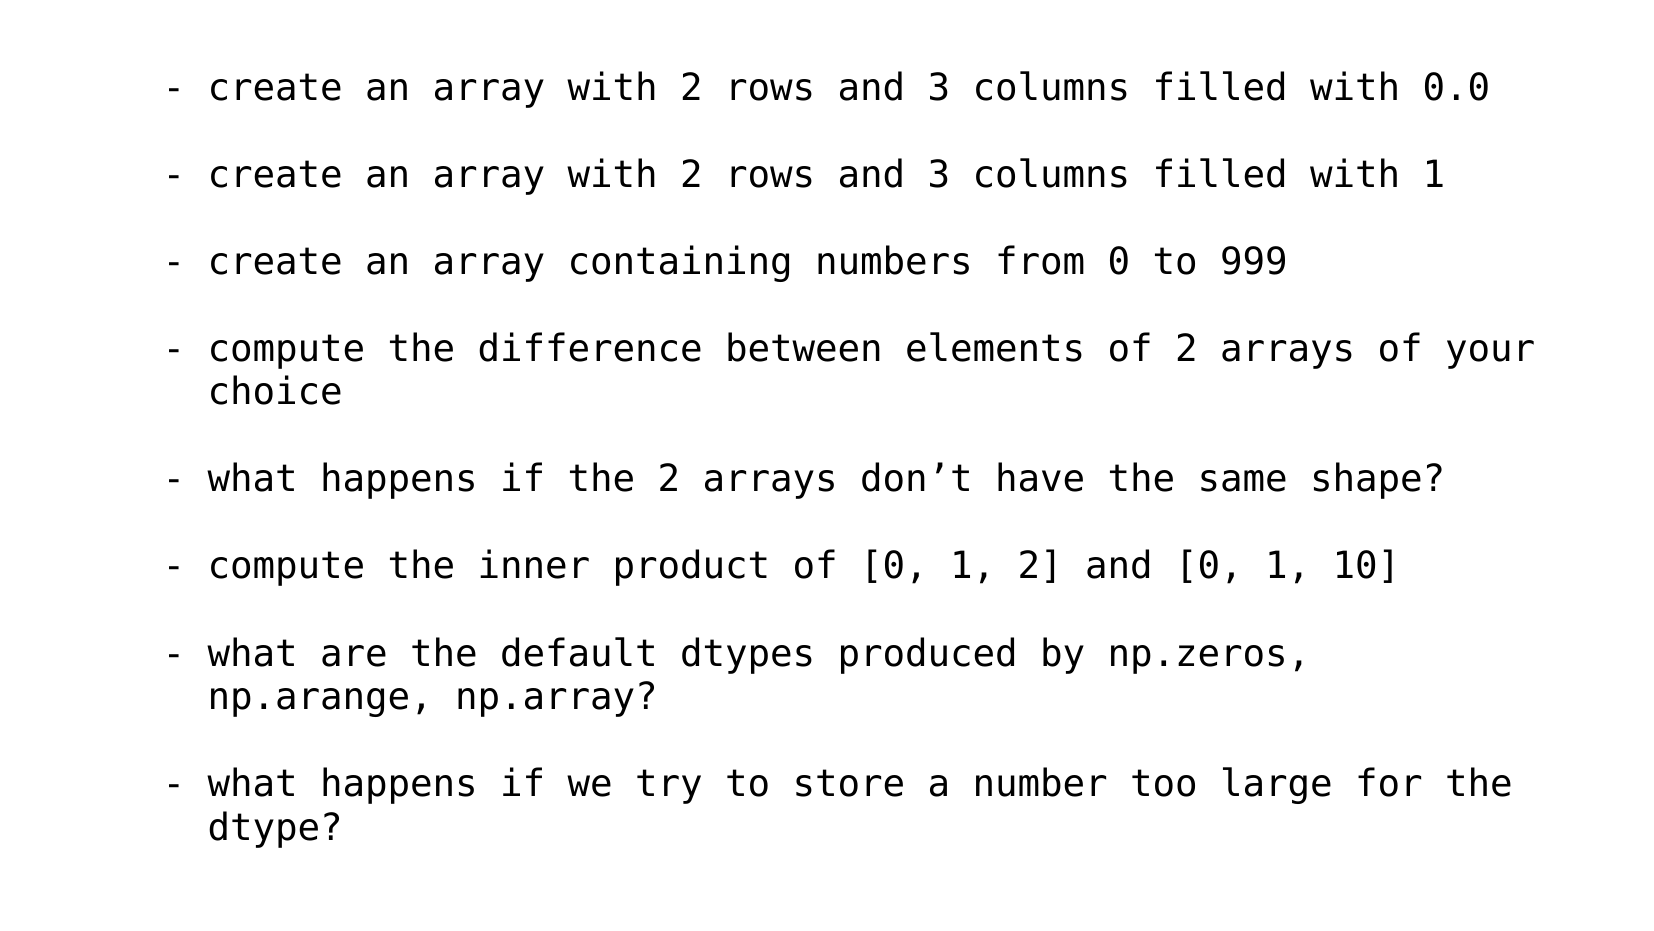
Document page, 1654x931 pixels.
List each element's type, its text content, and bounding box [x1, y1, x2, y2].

text_box - create an array with 2 rows and 3 columns filled with 0.0 - create an array with 2 rows and 3 columns filled with 1 - create an array containing numbers from 0 to 999 - compute the difference between elements of 2 arrays of your choice - what happens if the 2 arrays don’t have the same shape? - compute the inner product of [0, 1, 2] and [0, 1, 10] - what are the default dtypes produced by np.zeros, np.arange, np.array? - what happens if we try to store a number too large for the dtype? [147, 58, 1565, 857]
